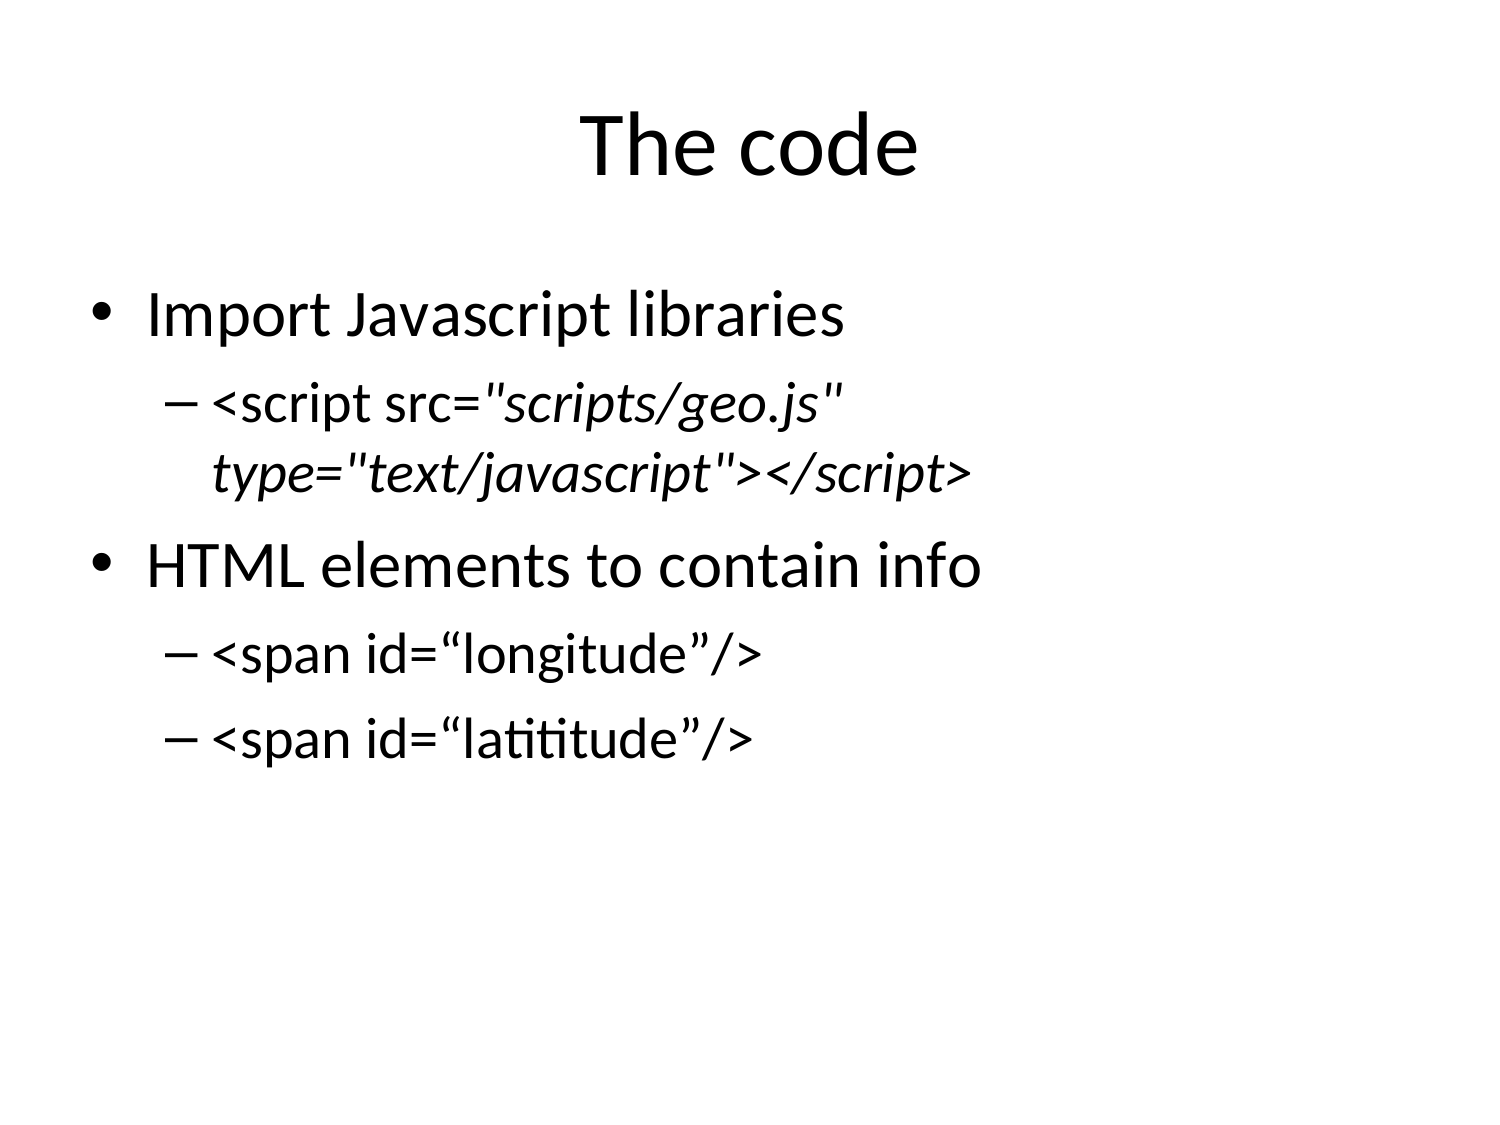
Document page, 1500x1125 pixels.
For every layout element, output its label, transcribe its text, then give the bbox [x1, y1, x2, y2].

title The code [75, 45, 1426, 233]
list Import Javascript libraries <script src="scripts/geo.js" type="text/javascript"></script> HTML elements to contain info <span id=“longitude”/> <span id=“latititude”/> [75, 262, 1426, 1006]
